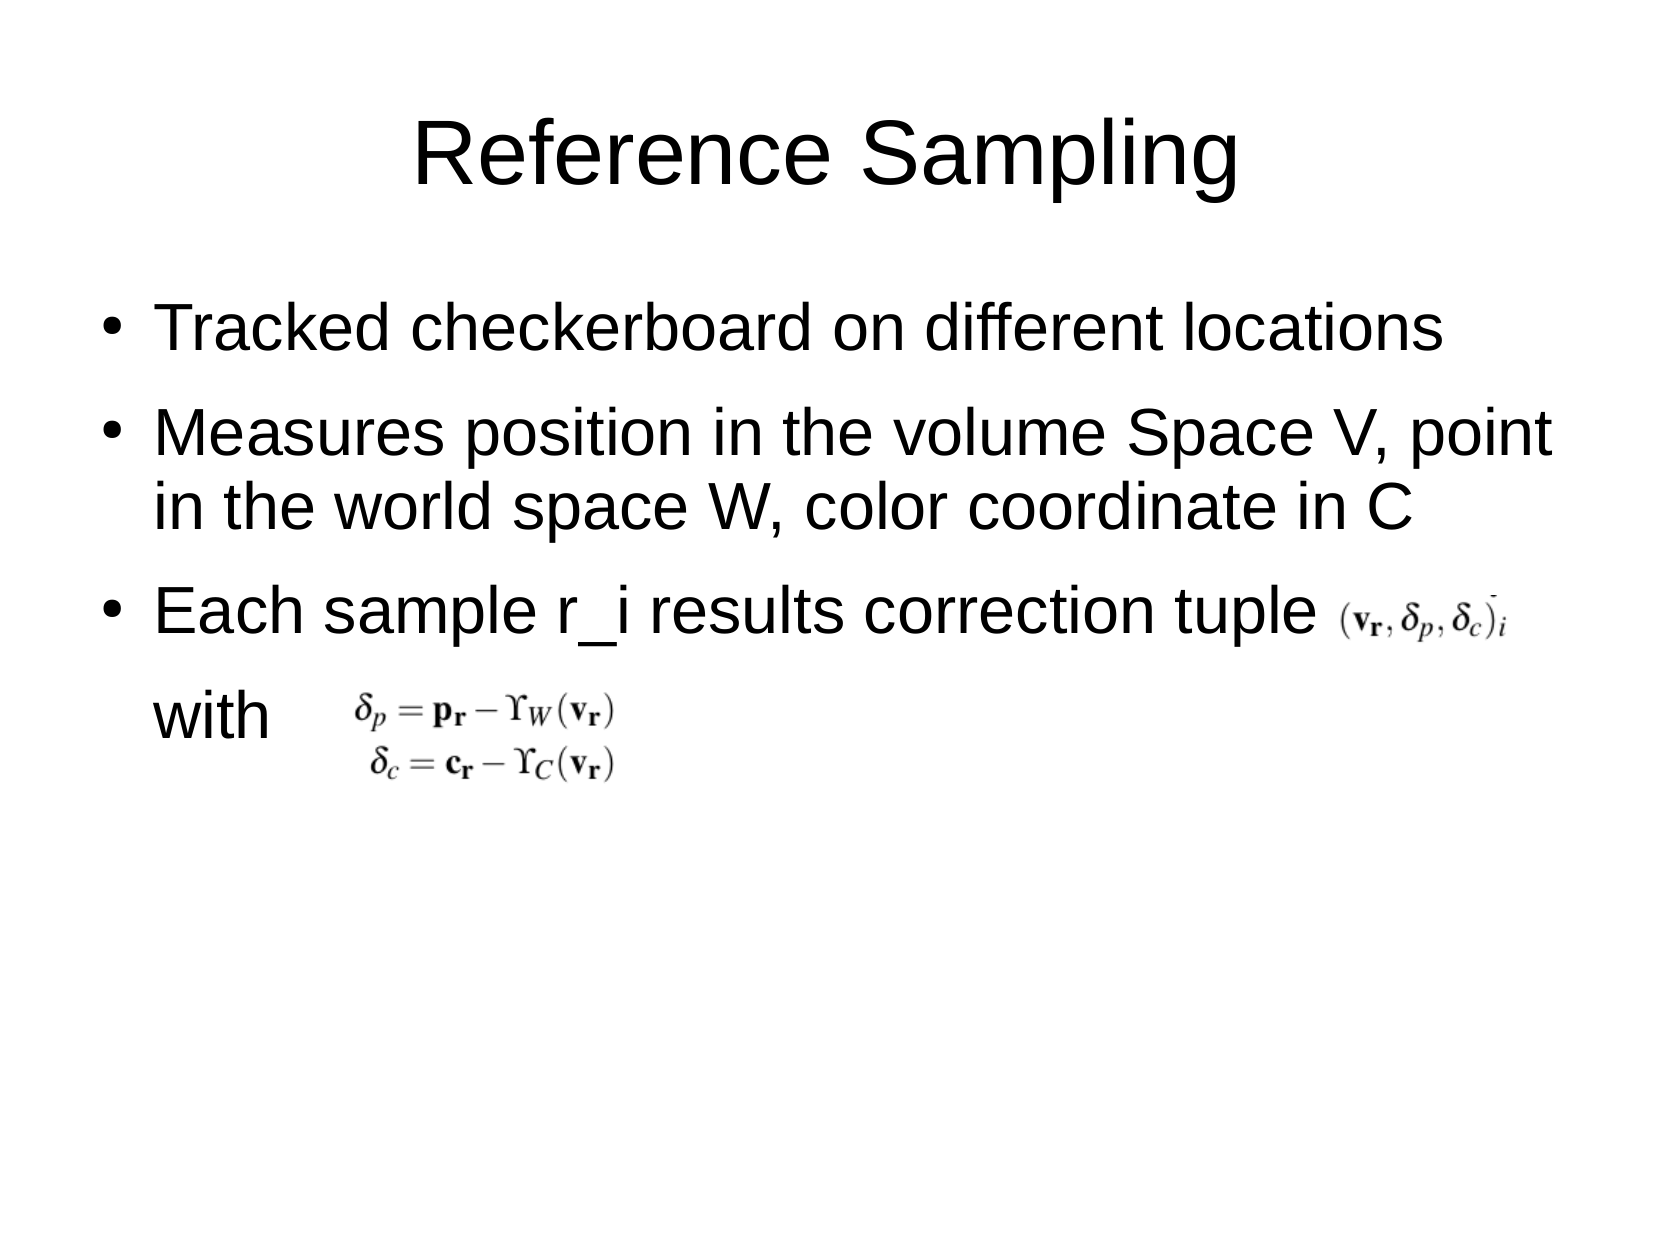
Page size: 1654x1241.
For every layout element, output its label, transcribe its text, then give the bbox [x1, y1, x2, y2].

picture [1335, 595, 1516, 646]
picture [330, 674, 641, 805]
title Reference Sampling [82, 49, 1571, 257]
list Tracked checkerboard on different locations Measures position in the volume Space V, point in the world space W, color coordinate in C Each sample r_i results correction tuple with [82, 290, 1571, 1010]
